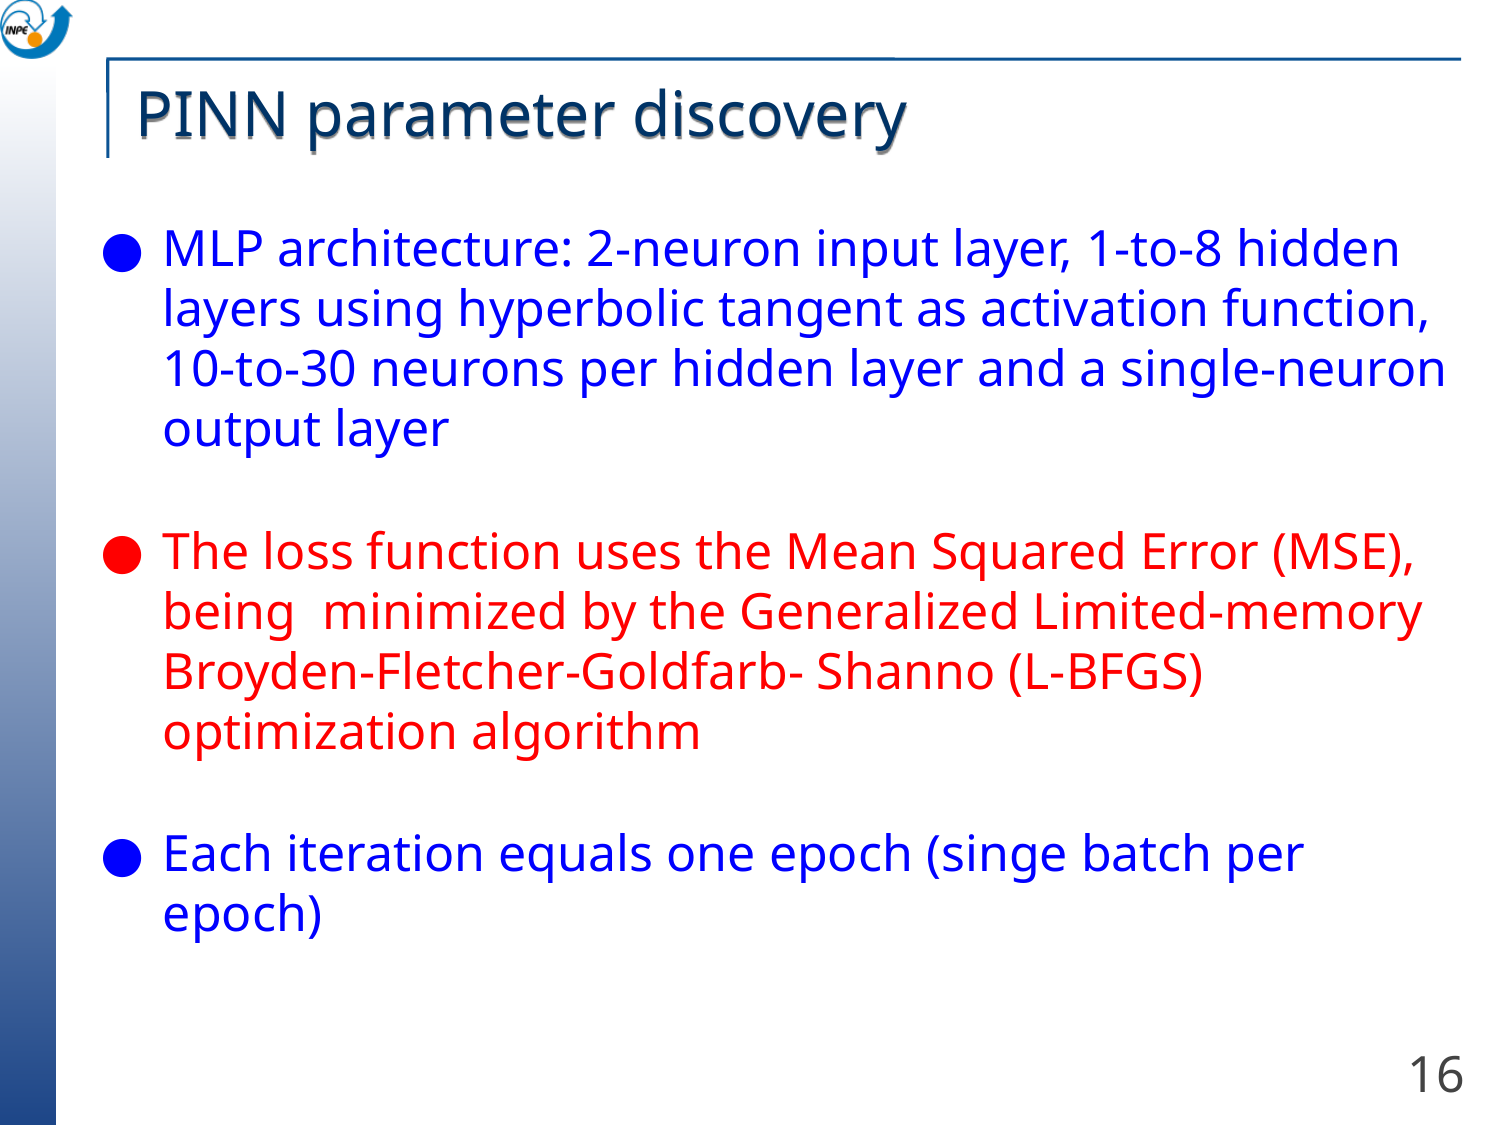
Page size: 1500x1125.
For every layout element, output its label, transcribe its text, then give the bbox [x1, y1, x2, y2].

title PINN parameter discovery [106, 59, 1465, 181]
slide_number 1 [1389, 1033, 1480, 1120]
picture [0, 0, 73, 59]
list MLP architecture: 2-neuron input layer, 1-to-8 hidden layers using hyperbolic tangent as activation function, 10-to-30 neurons per hidden layer and a single-neuron output layer The loss function uses the Mean Squared Error (MSE), being minimized by the Generalized Limited-memory Broyden-Fletcher-Goldfarb- Shanno (L-BFGS) optimization algorithm Each iteration equals one epoch (singe batch per epoch) [72, 202, 1480, 896]
